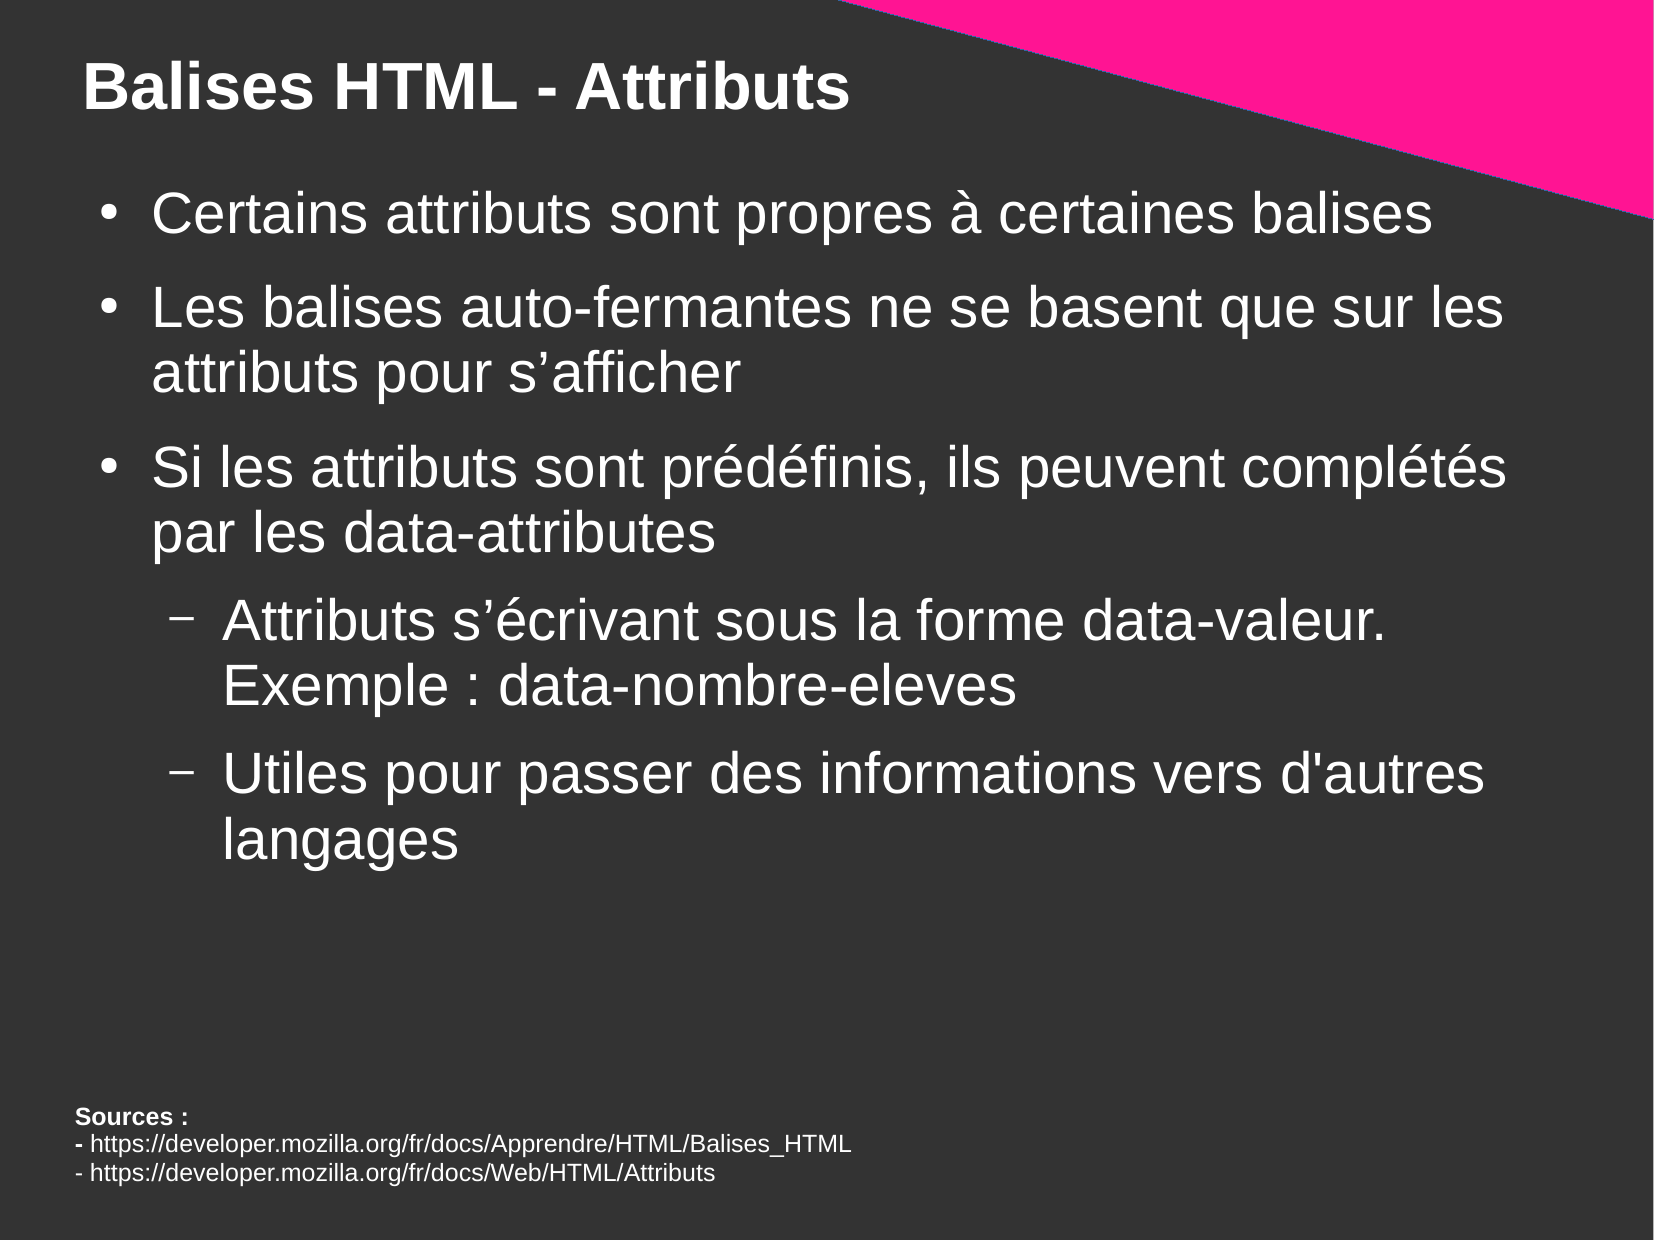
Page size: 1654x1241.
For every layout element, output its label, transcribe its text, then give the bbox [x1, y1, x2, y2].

list Certains attributs sont propres à certaines balises Les balises auto-fermantes ne se basent que sur les attributs pour s’afficher Si les attributs sont prédéfinis, ils peuvent complétés par les data-attributes Attributs s’écrivant sous la forme data-valeur. Exemple : data-nombre-eleves Utiles pour passer des informations vers d'autres langages [80, 180, 1605, 1050]
text_box [838, 0, 1654, 220]
text_box Sources : - https://developer.mozilla.org/fr/docs/Apprendre/HTML/Balises_HTML - https://developer.mozilla.org/fr/docs/Web/HTML/Attributs [59, 1094, 1546, 1241]
title Balises HTML - Attributs [82, 49, 1571, 152]
